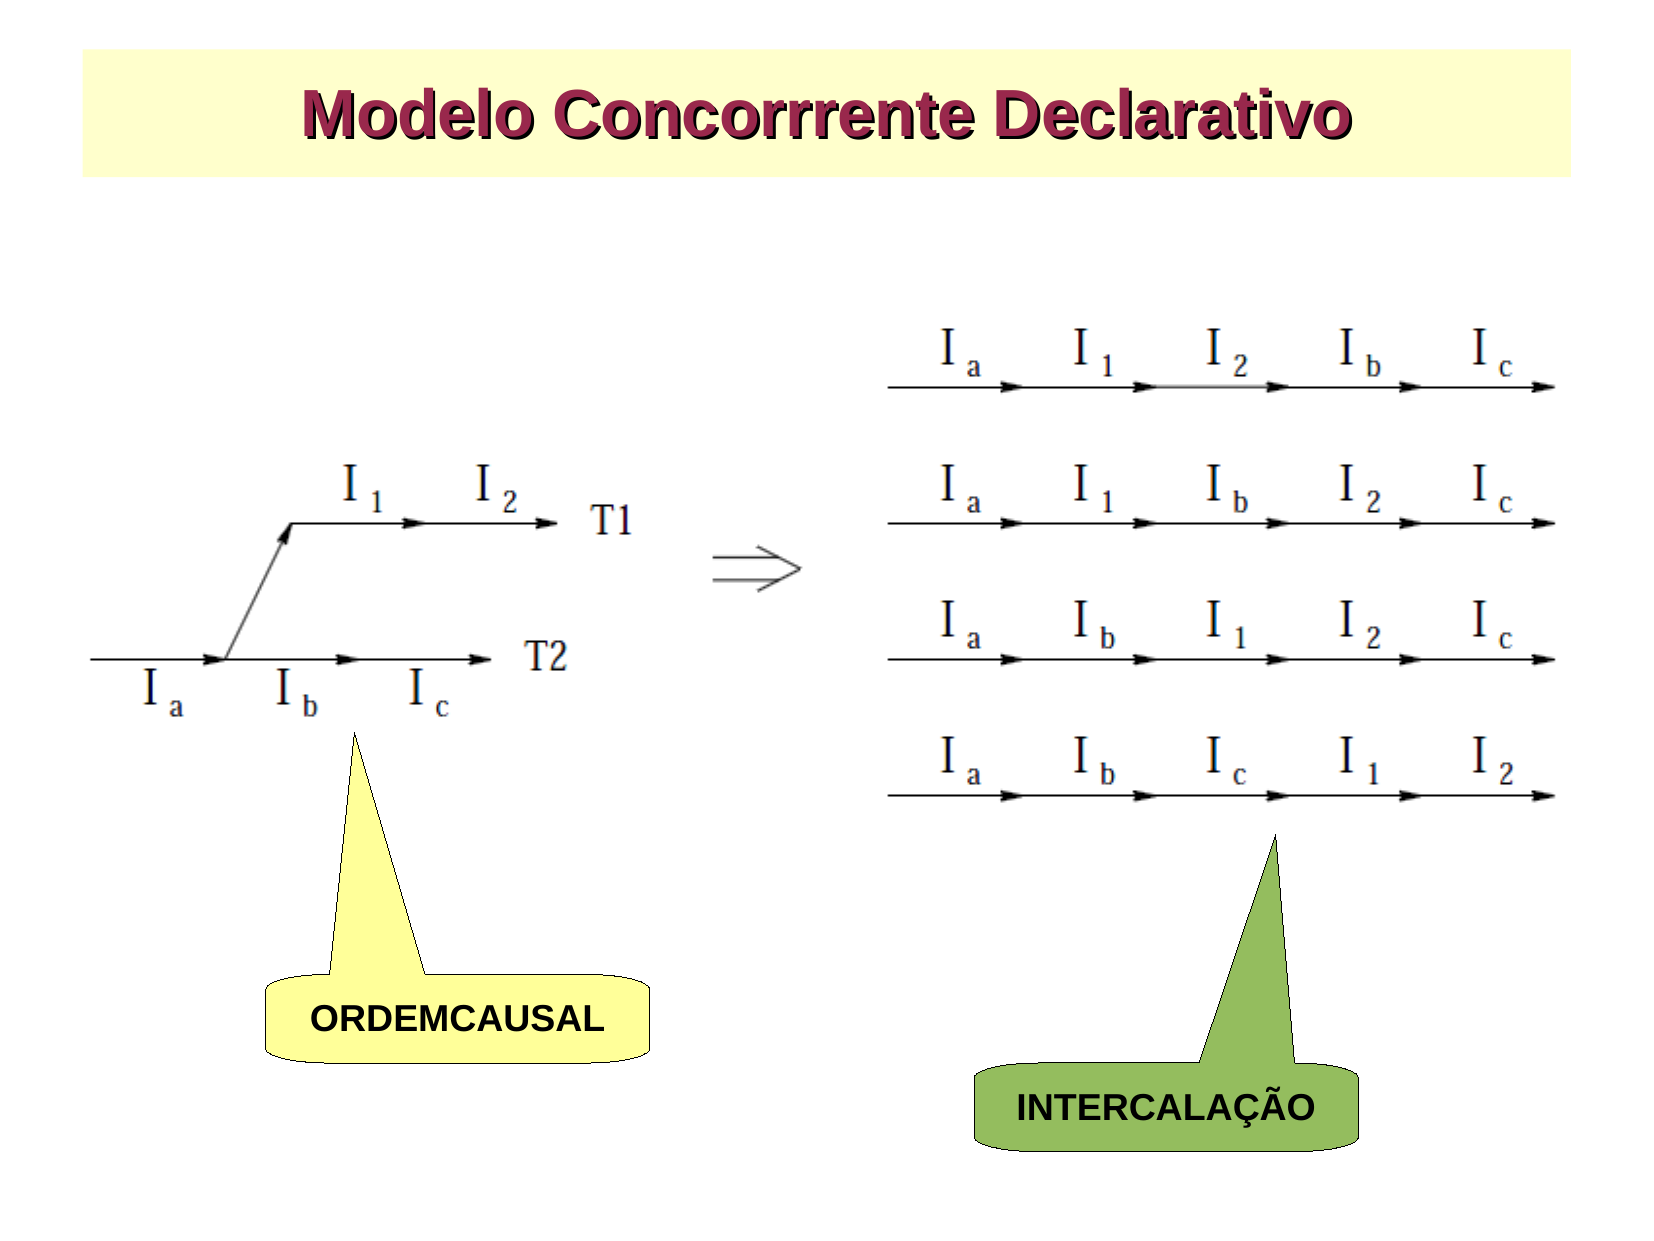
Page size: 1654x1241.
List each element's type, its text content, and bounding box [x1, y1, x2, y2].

text_box INTERCALAÇÃO [974, 834, 1359, 1152]
picture [83, 313, 1571, 845]
text_box ORDEMCAUSAL [265, 732, 650, 1064]
title Modelo Concorrrente Declarativo [82, 49, 1571, 178]
